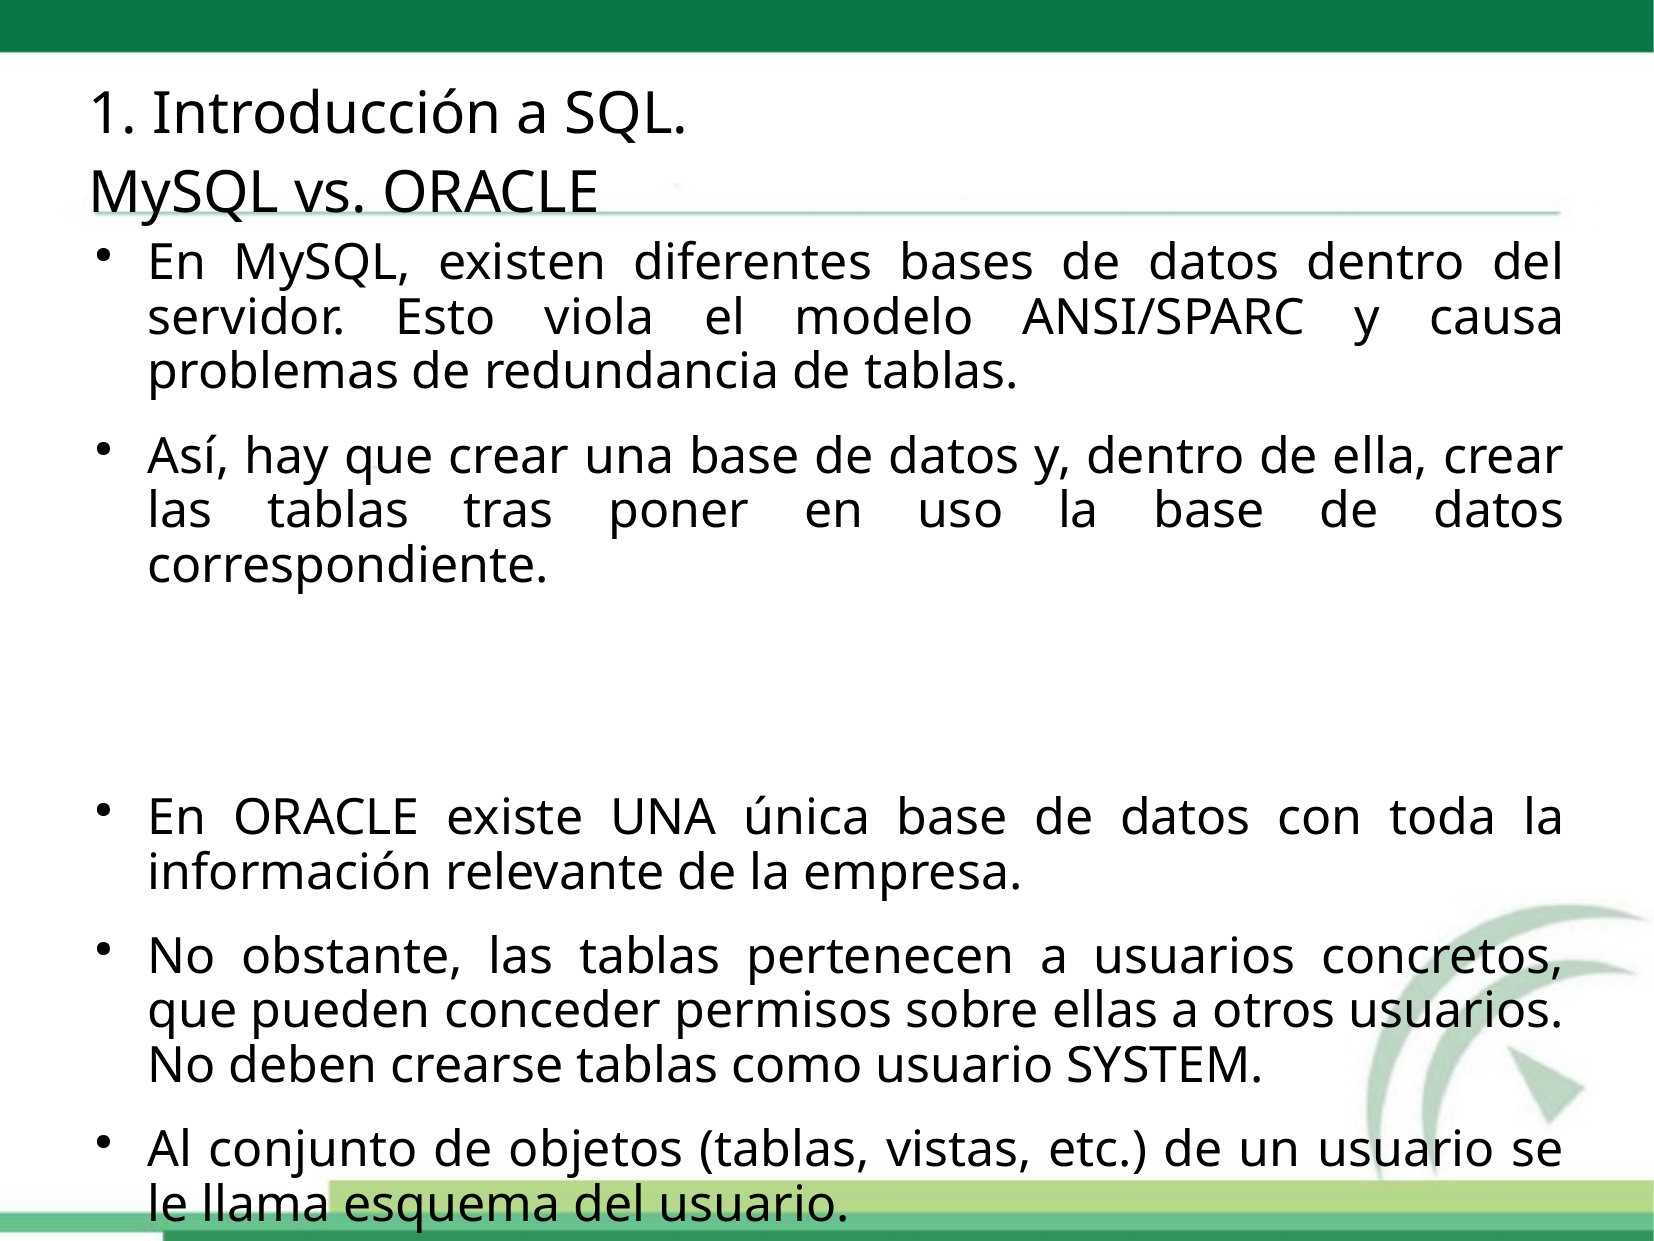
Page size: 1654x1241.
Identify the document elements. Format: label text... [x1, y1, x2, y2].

title 1. Introducción a SQL. MySQL vs. ORACLE [88, 46, 1577, 254]
list En MySQL, existen diferentes bases de datos dentro del servidor. Esto viola el modelo ANSI/SPARC y causa problemas de redundancia de tablas. Así, hay que crear una base de datos y, dentro de ella, crear las tablas tras poner en uso la base de datos correspondiente. En ORACLE existe UNA única base de datos con toda la información relevante de la empresa. No obstante, las tablas pertenecen a usuarios concretos, que pueden conceder permisos sobre ellas a otros usuarios. No deben crearse tablas como usuario SYSTEM. Al conjunto de objetos (tablas, vistas, etc.) de un usuario se le llama esquema del usuario. [76, 236, 1565, 1170]
picture [0, 0, 1654, 1241]
